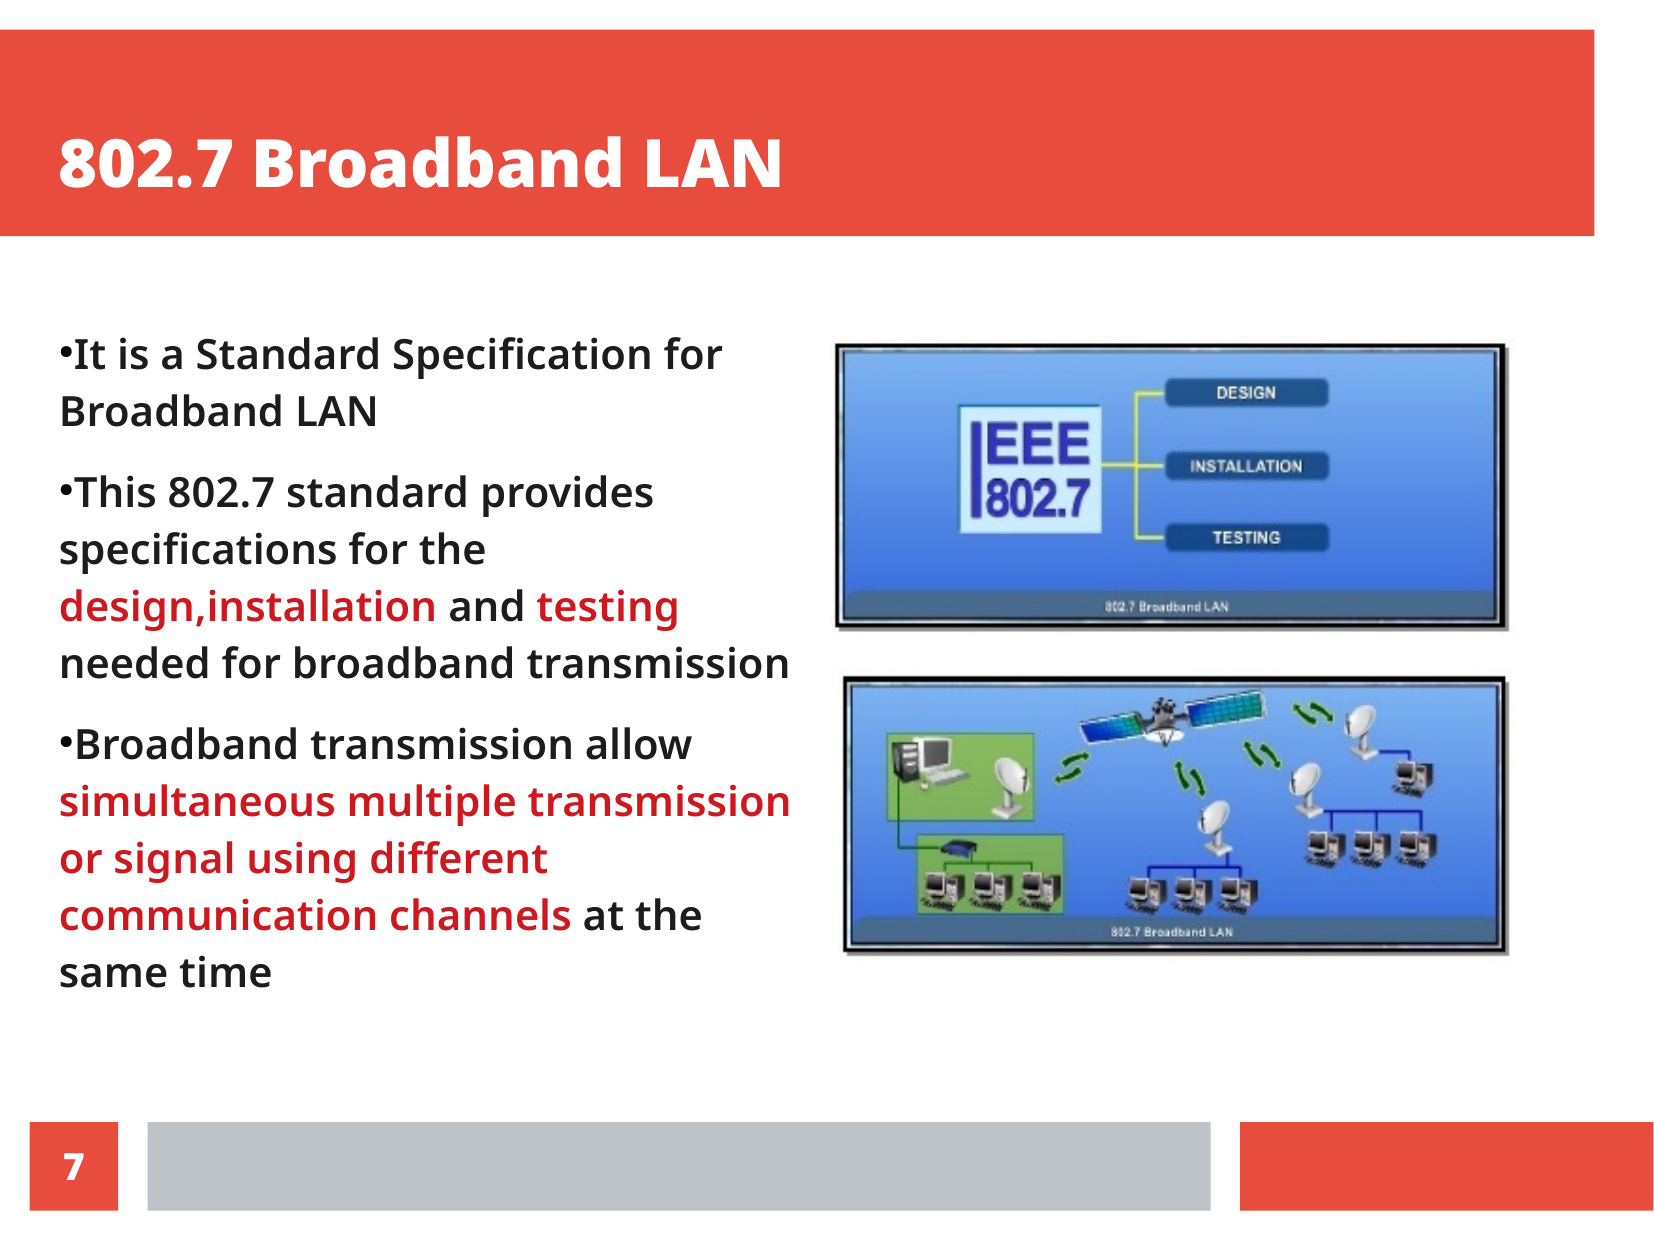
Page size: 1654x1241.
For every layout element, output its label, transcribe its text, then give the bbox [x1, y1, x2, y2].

picture [830, 338, 1517, 636]
title 802.7 Broadband LAN [59, 59, 1595, 207]
picture [838, 667, 1517, 968]
list It is a Standard Specification for Broadband LAN This 802.7 standard provides specifications for the design,installation and testing needed for broadband transmission Broadband transmission allow simultaneous multiple transmission or signal using different communication channels at the same time [59, 324, 794, 1093]
